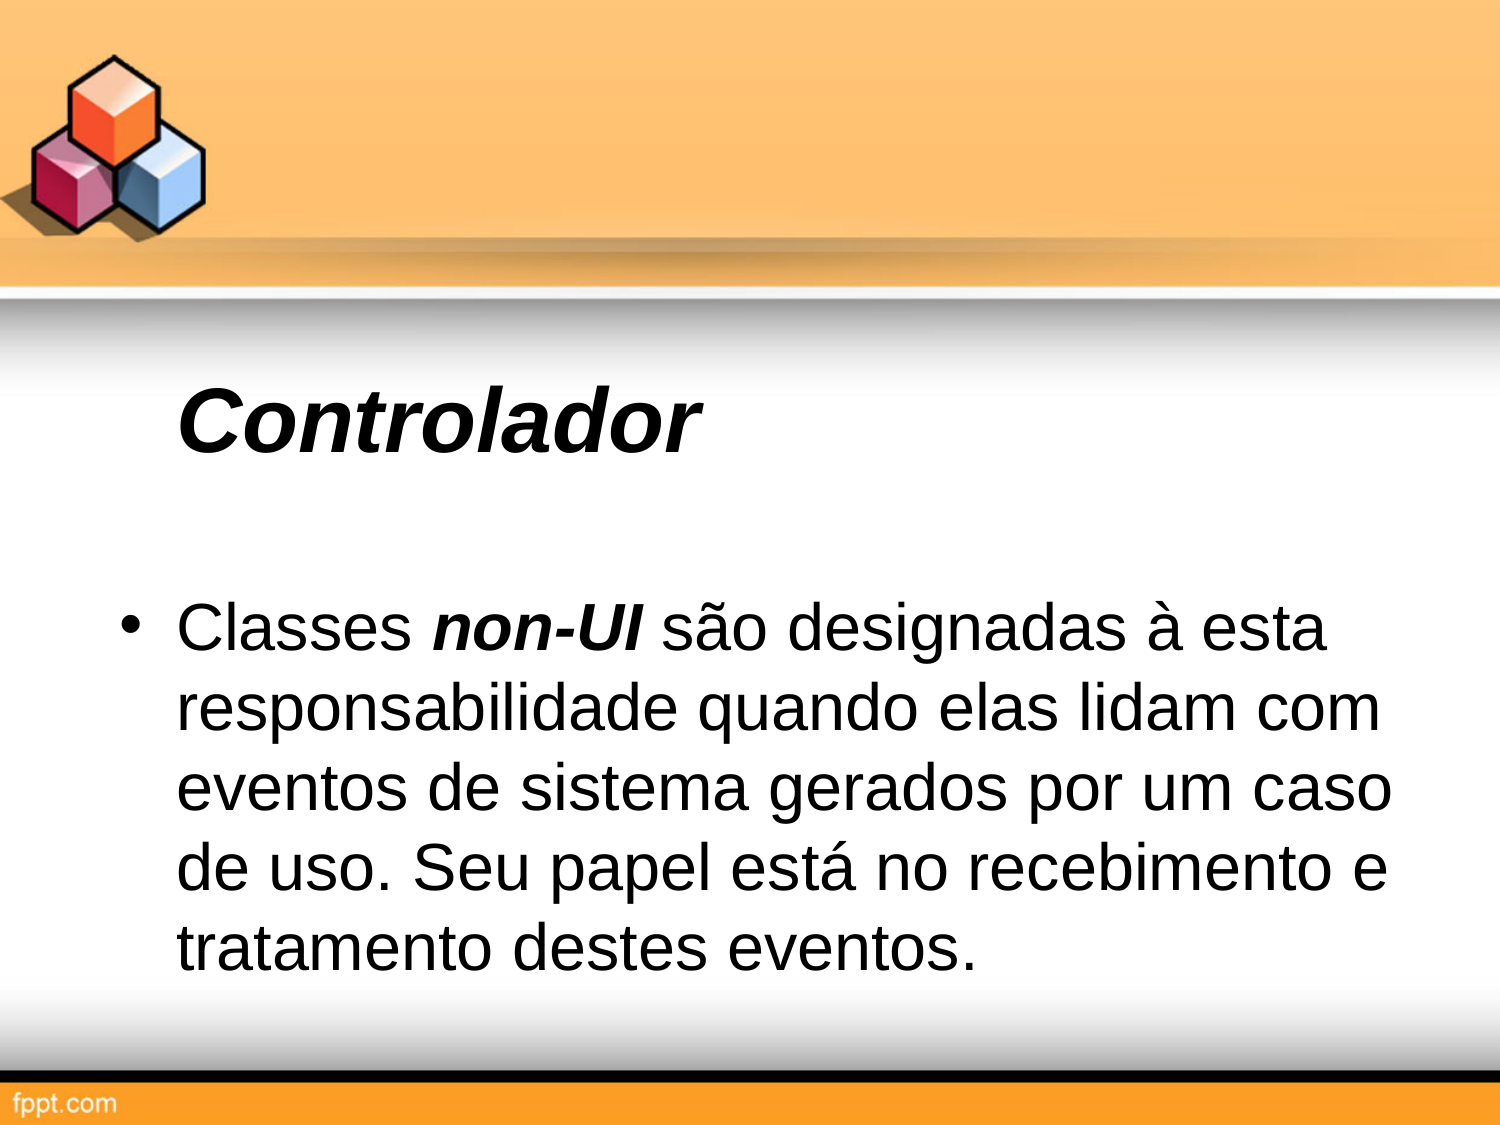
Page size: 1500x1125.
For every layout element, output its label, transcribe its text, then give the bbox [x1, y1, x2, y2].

list Controlador Classes non-UI são designadas à esta responsabilidade quando elas lidam com eventos de sistema gerados por um caso de uso. Seu papel está no recebimento e tratamento destes eventos. [105, 352, 1425, 1006]
picture [0, 0, 1500, 1125]
